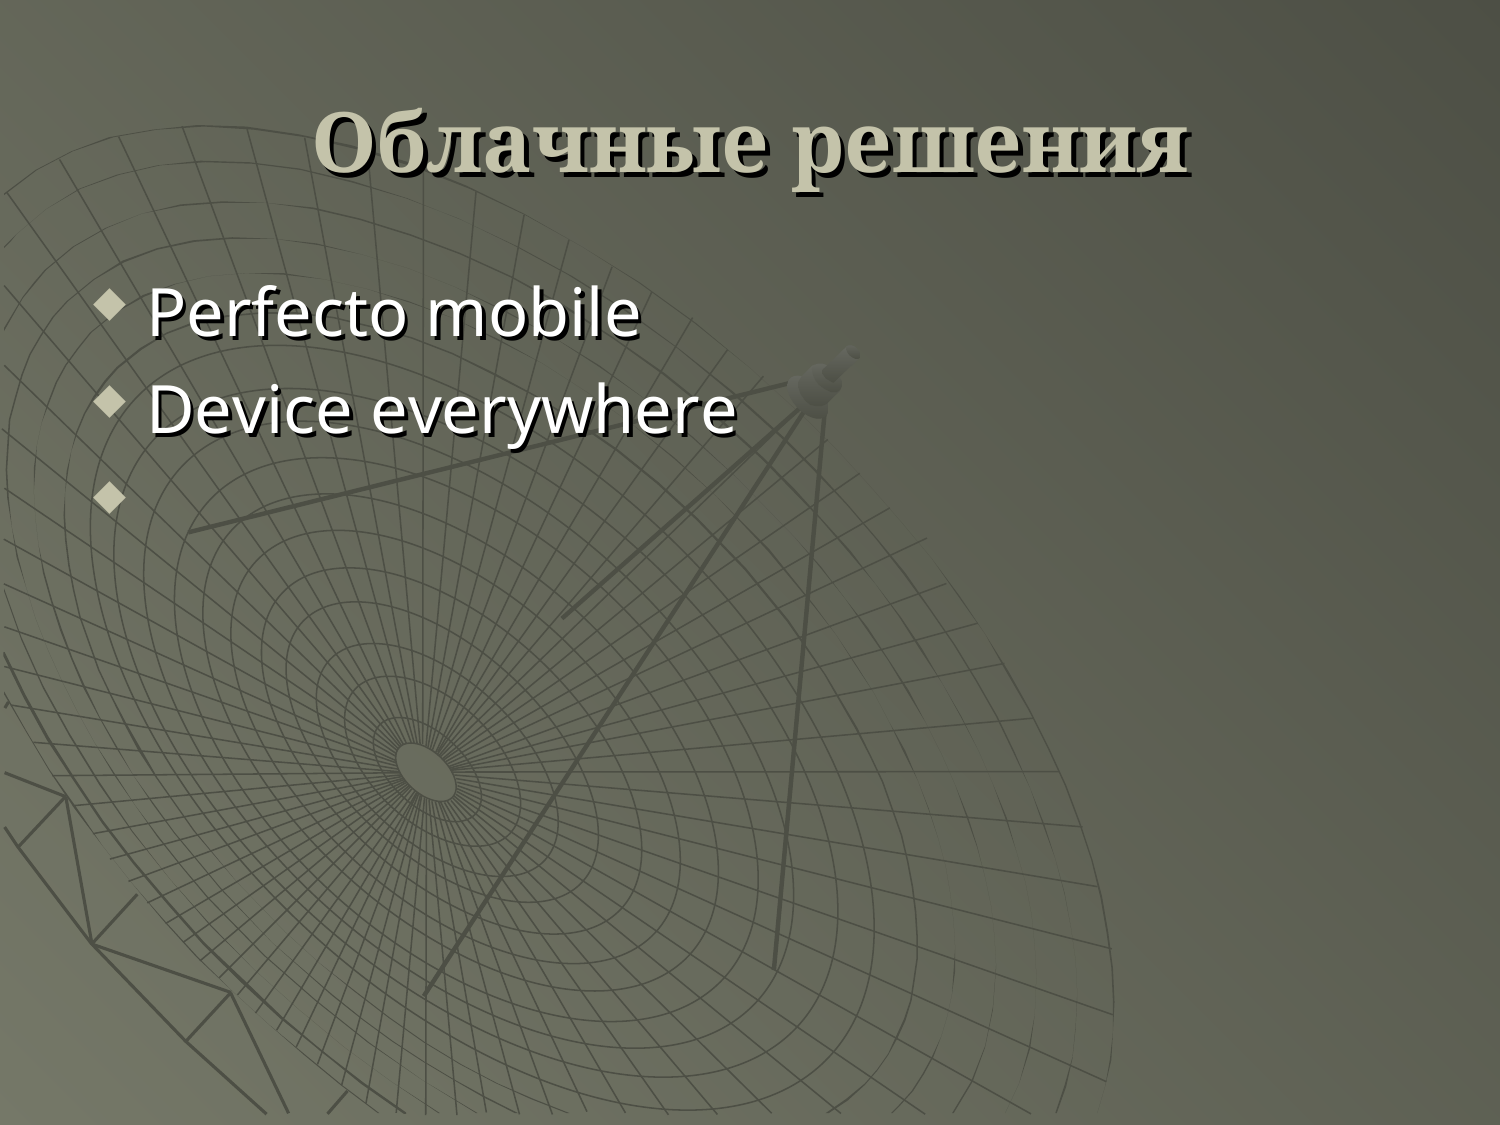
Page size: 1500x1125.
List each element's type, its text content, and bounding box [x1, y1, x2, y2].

title Облачные решения [75, 21, 1426, 257]
list Perfecto mobile Device everywhere [75, 262, 1426, 1006]
